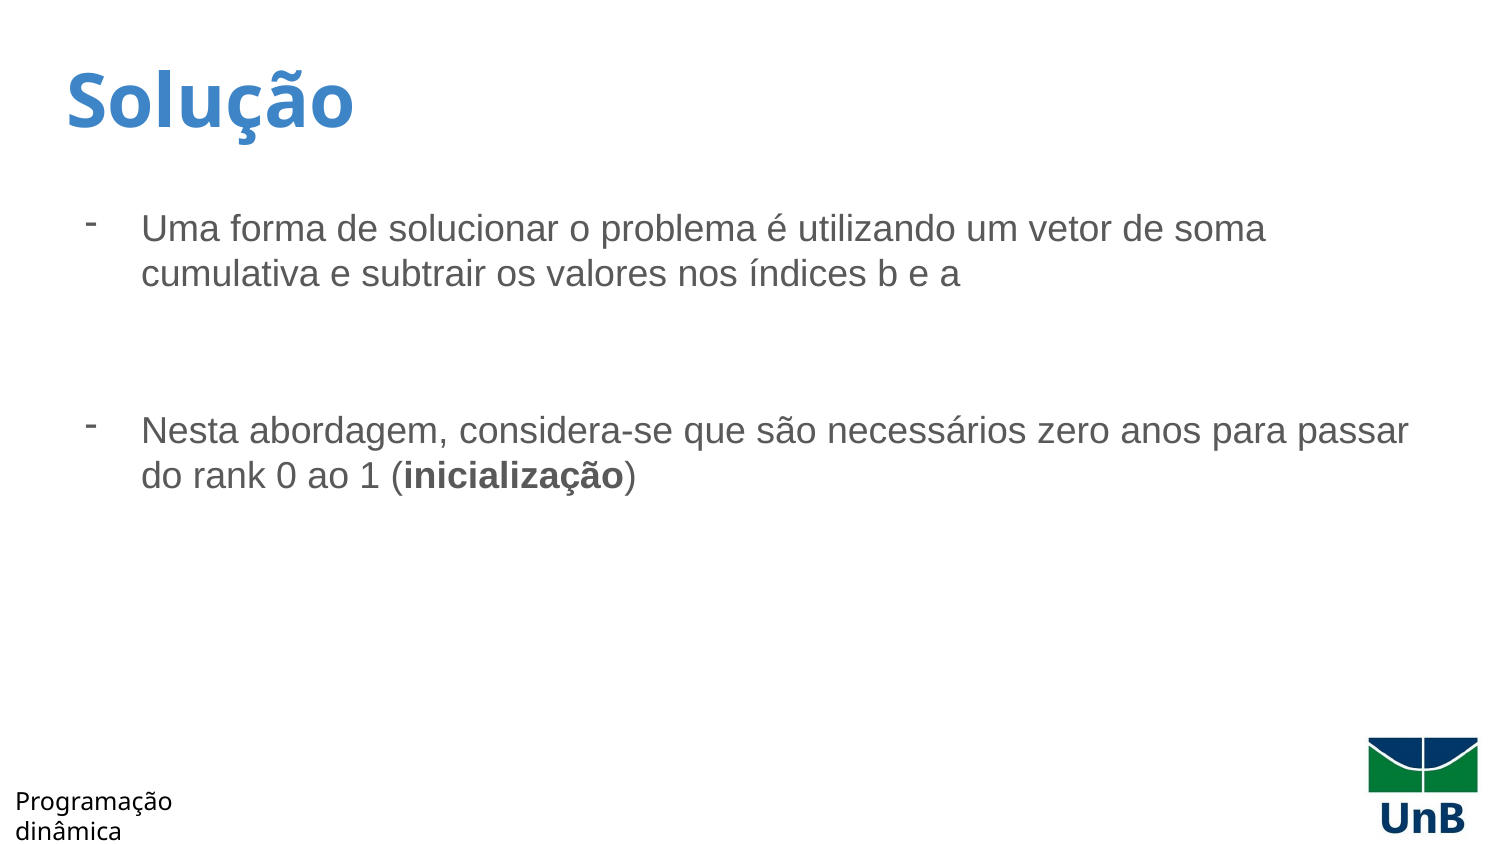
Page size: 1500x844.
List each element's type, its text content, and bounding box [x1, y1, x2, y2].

text_box Programação dinâmica [0, 792, 290, 840]
list Uma forma de solucionar o problema é utilizando um vetor de soma cumulativa e subtrair os valores nos índices b e a Nesta abordagem, considera-se que são necessários zero anos para passar do rank 0 ao 1 (inicialização) [51, 189, 1449, 736]
picture [1350, 735, 1495, 840]
title Solução [51, 37, 1449, 157]
